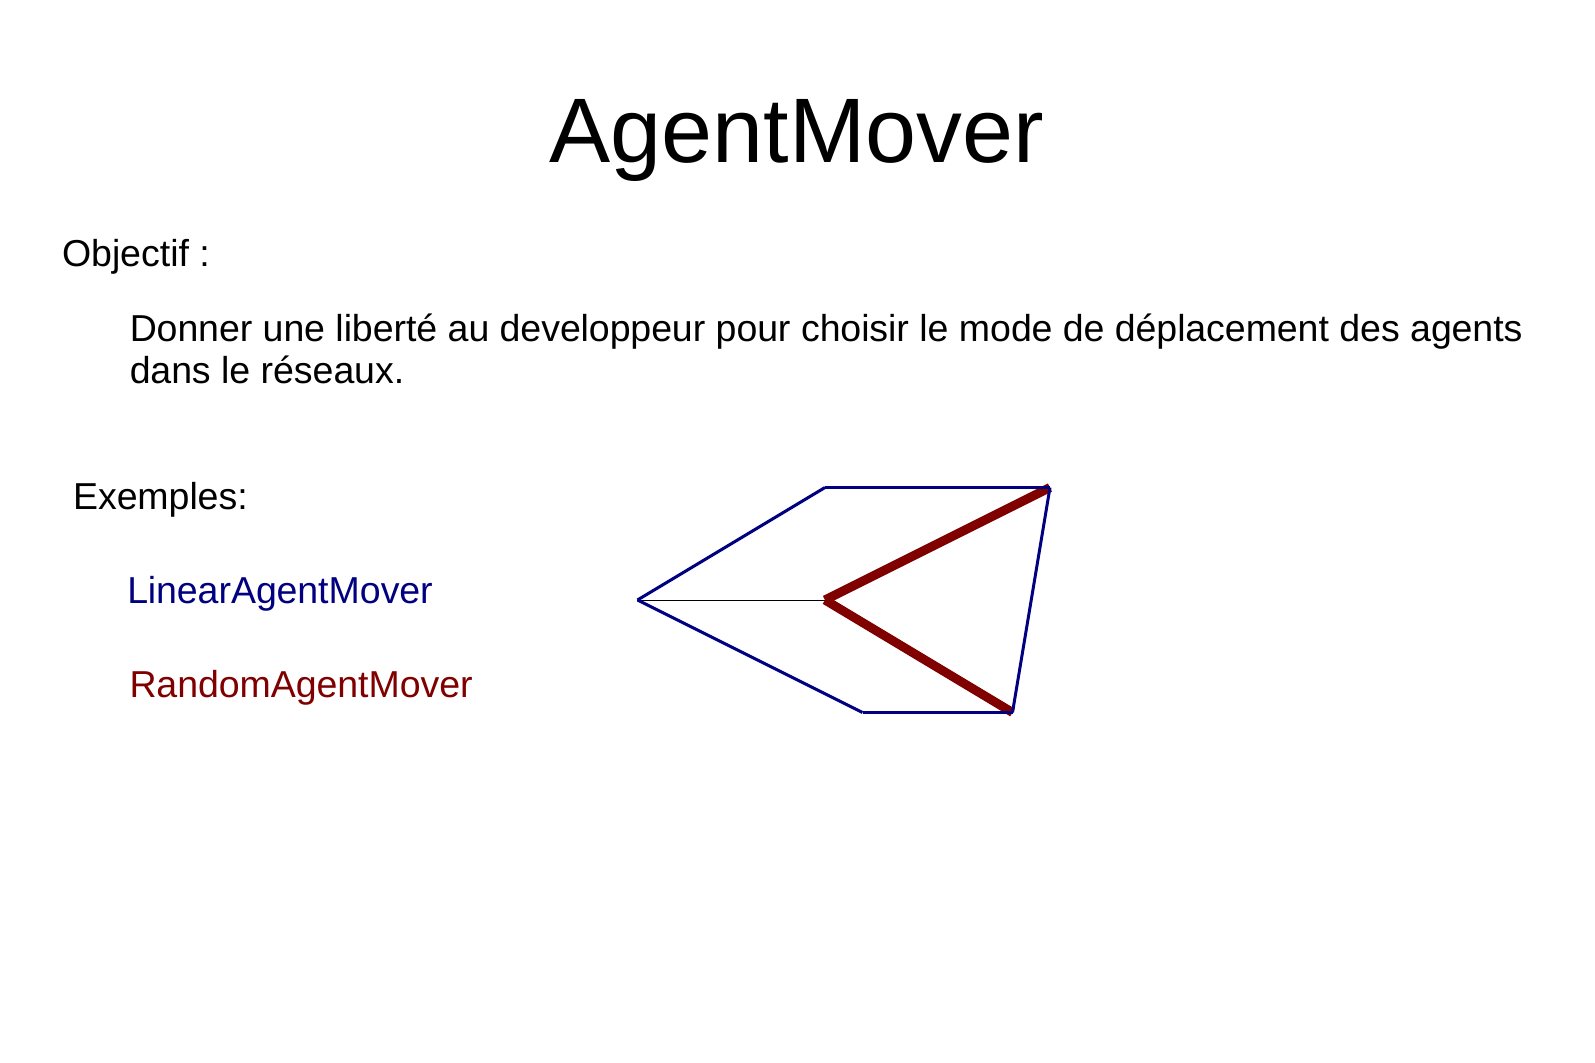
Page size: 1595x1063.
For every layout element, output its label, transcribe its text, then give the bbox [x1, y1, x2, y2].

title AgentMover [79, 42, 1515, 220]
text_box RandomAgentMover [114, 655, 488, 713]
text_box Exemples: [58, 468, 263, 526]
text_box LinearAgentMover [112, 562, 448, 620]
text_box Objectif : [47, 225, 226, 282]
text_box Donner une liberté au developpeur pour choisir le mode de déplacement des agents dans le réseaux. [104, 300, 1538, 399]
